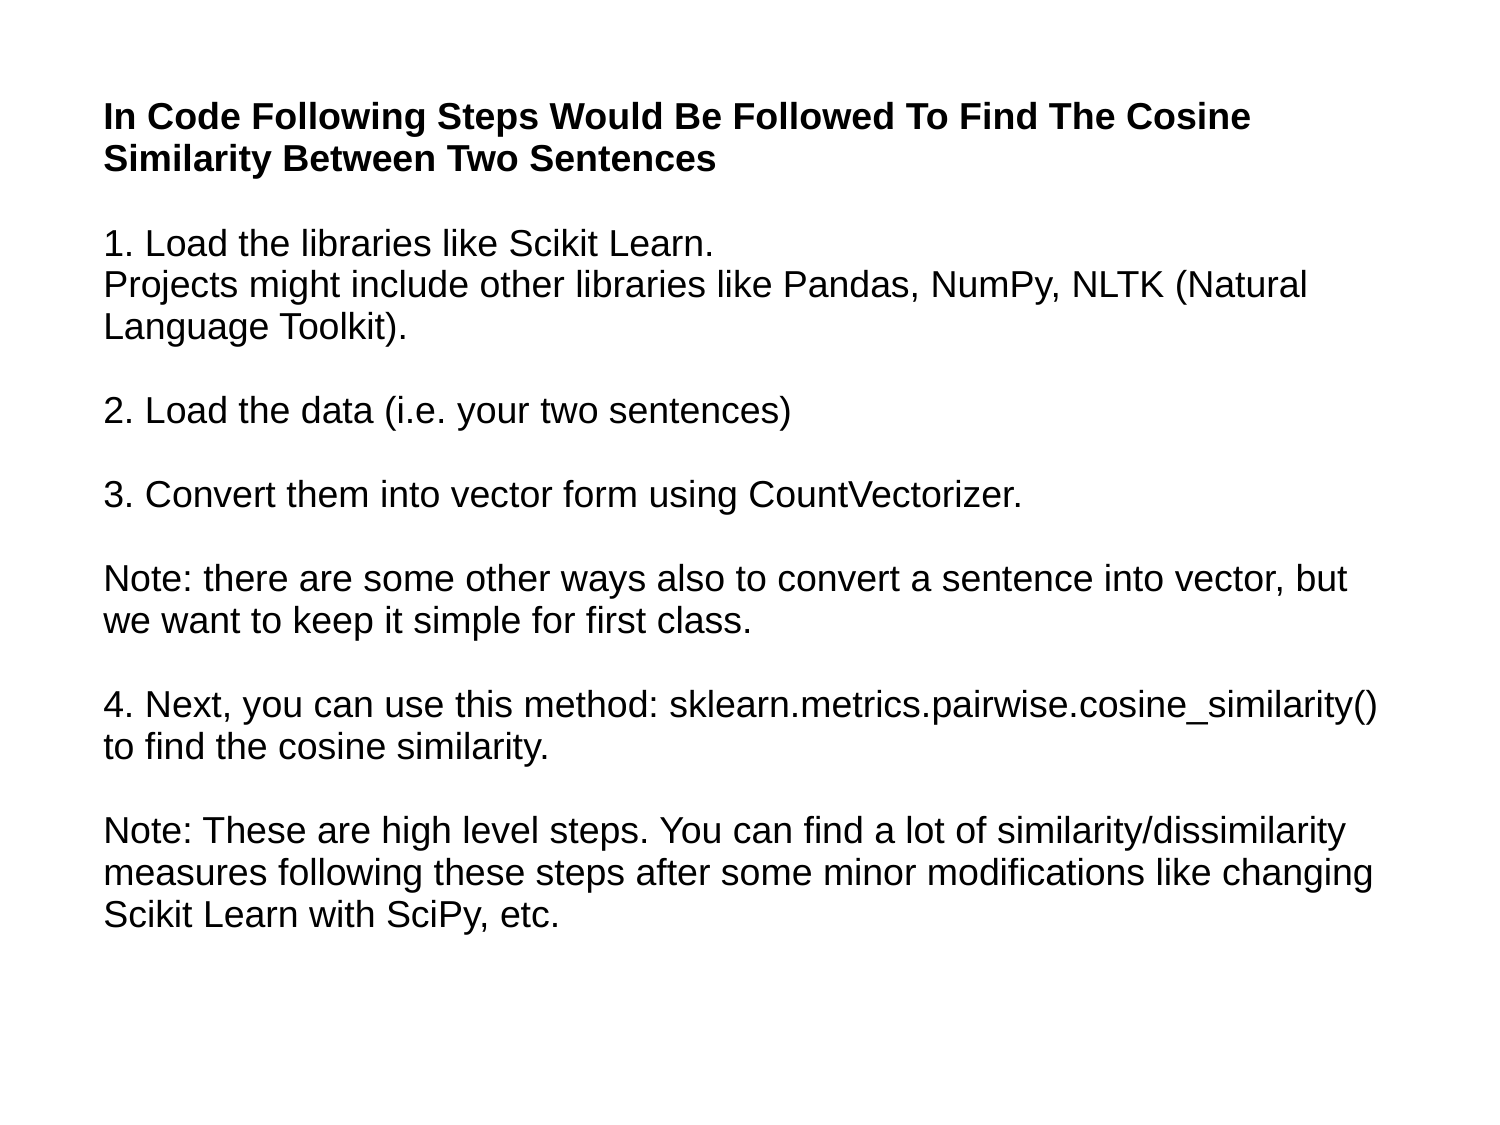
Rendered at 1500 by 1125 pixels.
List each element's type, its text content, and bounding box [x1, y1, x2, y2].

text_box In Code Following Steps Would Be Followed To Find The Cosine Similarity Between Two Sentences 1. Load the libraries like Scikit Learn. Projects might include other libraries like Pandas, NumPy, NLTK (Natural Language Toolkit). 2. Load the data (i.e. your two sentences) 3. Convert them into vector form using CountVectorizer. Note: there are some other ways also to convert a sentence into vector, but we want to keep it simple for first class. 4. Next, you can use this method: sklearn.metrics.pairwise.cosine_similarity() to find the cosine similarity. Note: These are high level steps. You can find a lot of similarity/dissimilarity measures following these steps after some minor modifications like changing Scikit Learn with SciPy, etc. [88, 88, 1418, 944]
